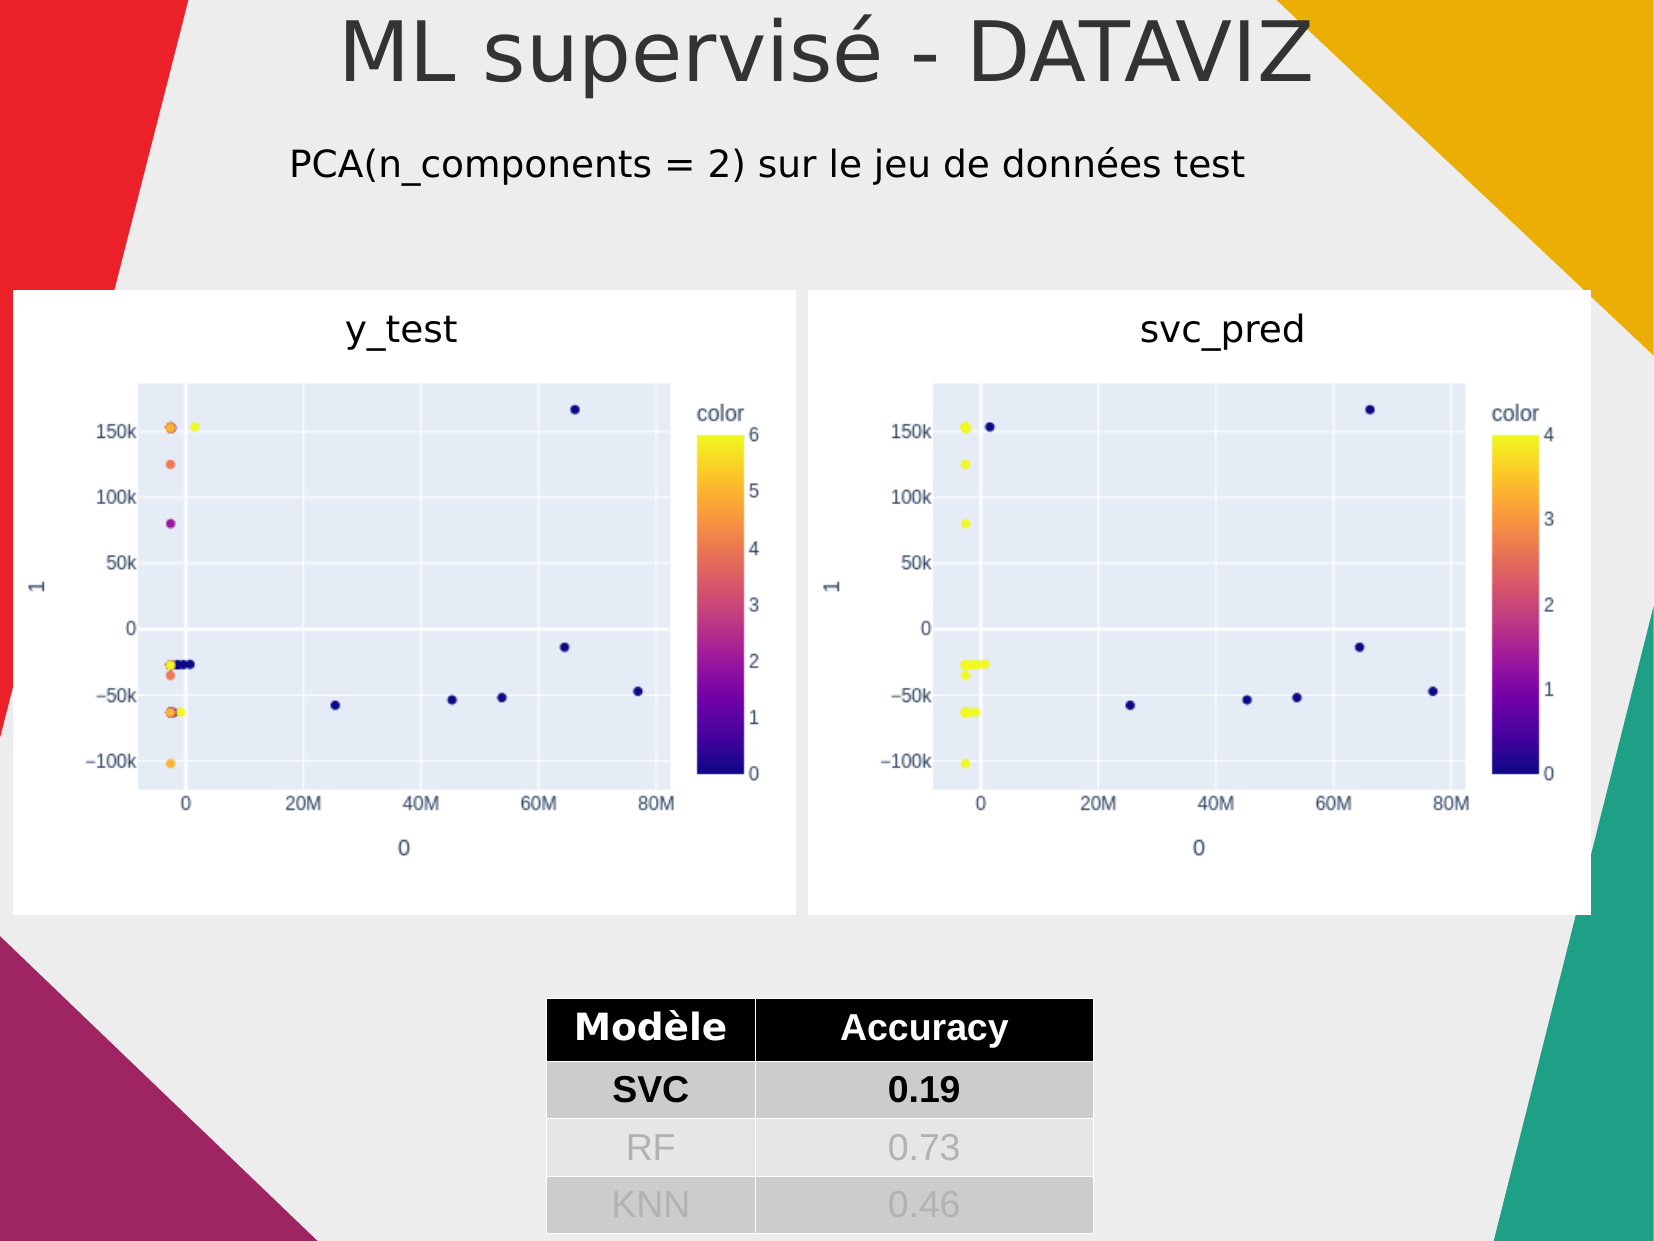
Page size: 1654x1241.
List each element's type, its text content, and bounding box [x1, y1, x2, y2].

text_box svc_pred [1125, 300, 1336, 361]
table_cell SVC [547, 1062, 755, 1118]
picture [808, 290, 1591, 916]
picture [13, 290, 796, 916]
table_header Accuracy [756, 999, 1093, 1061]
table_cell 0.46 [756, 1177, 1093, 1233]
title ML supervisé - DATAVIZ [114, 0, 1539, 106]
text_box y_test [330, 300, 496, 359]
table_cell 0.19 [756, 1062, 1093, 1118]
table_cell KNN [547, 1177, 755, 1233]
table_cell 0.73 [756, 1119, 1093, 1176]
text_box PCA(n_components = 2) sur le jeu de données test [274, 135, 1276, 237]
table_header Modèle [547, 999, 755, 1061]
table_cell RF [547, 1119, 755, 1176]
